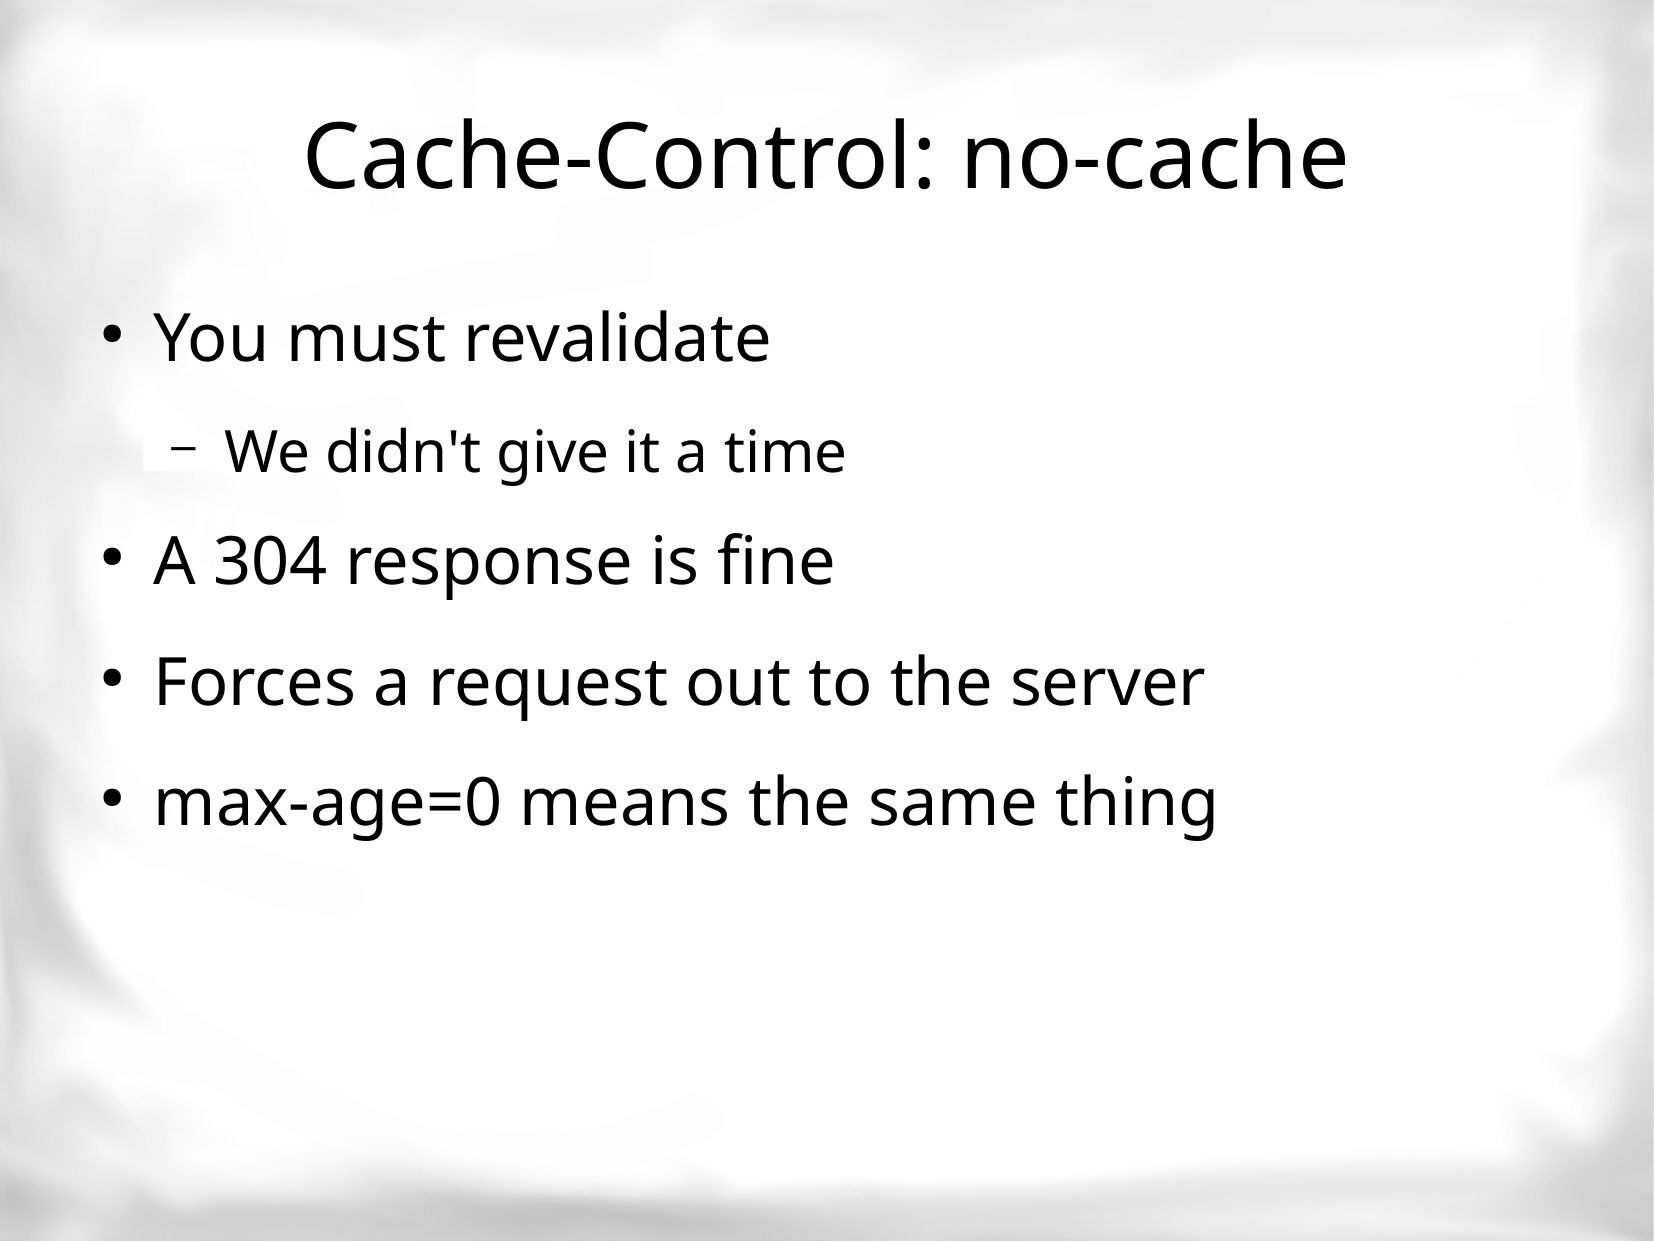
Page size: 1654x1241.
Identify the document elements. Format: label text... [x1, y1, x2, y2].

title Cache-Control: no-cache [82, 49, 1571, 257]
picture [0, 0, 1654, 1241]
list You must revalidate We didn't give it a time A 304 response is fine Forces a request out to the server max-age=0 means the same thing [82, 290, 1571, 1010]
